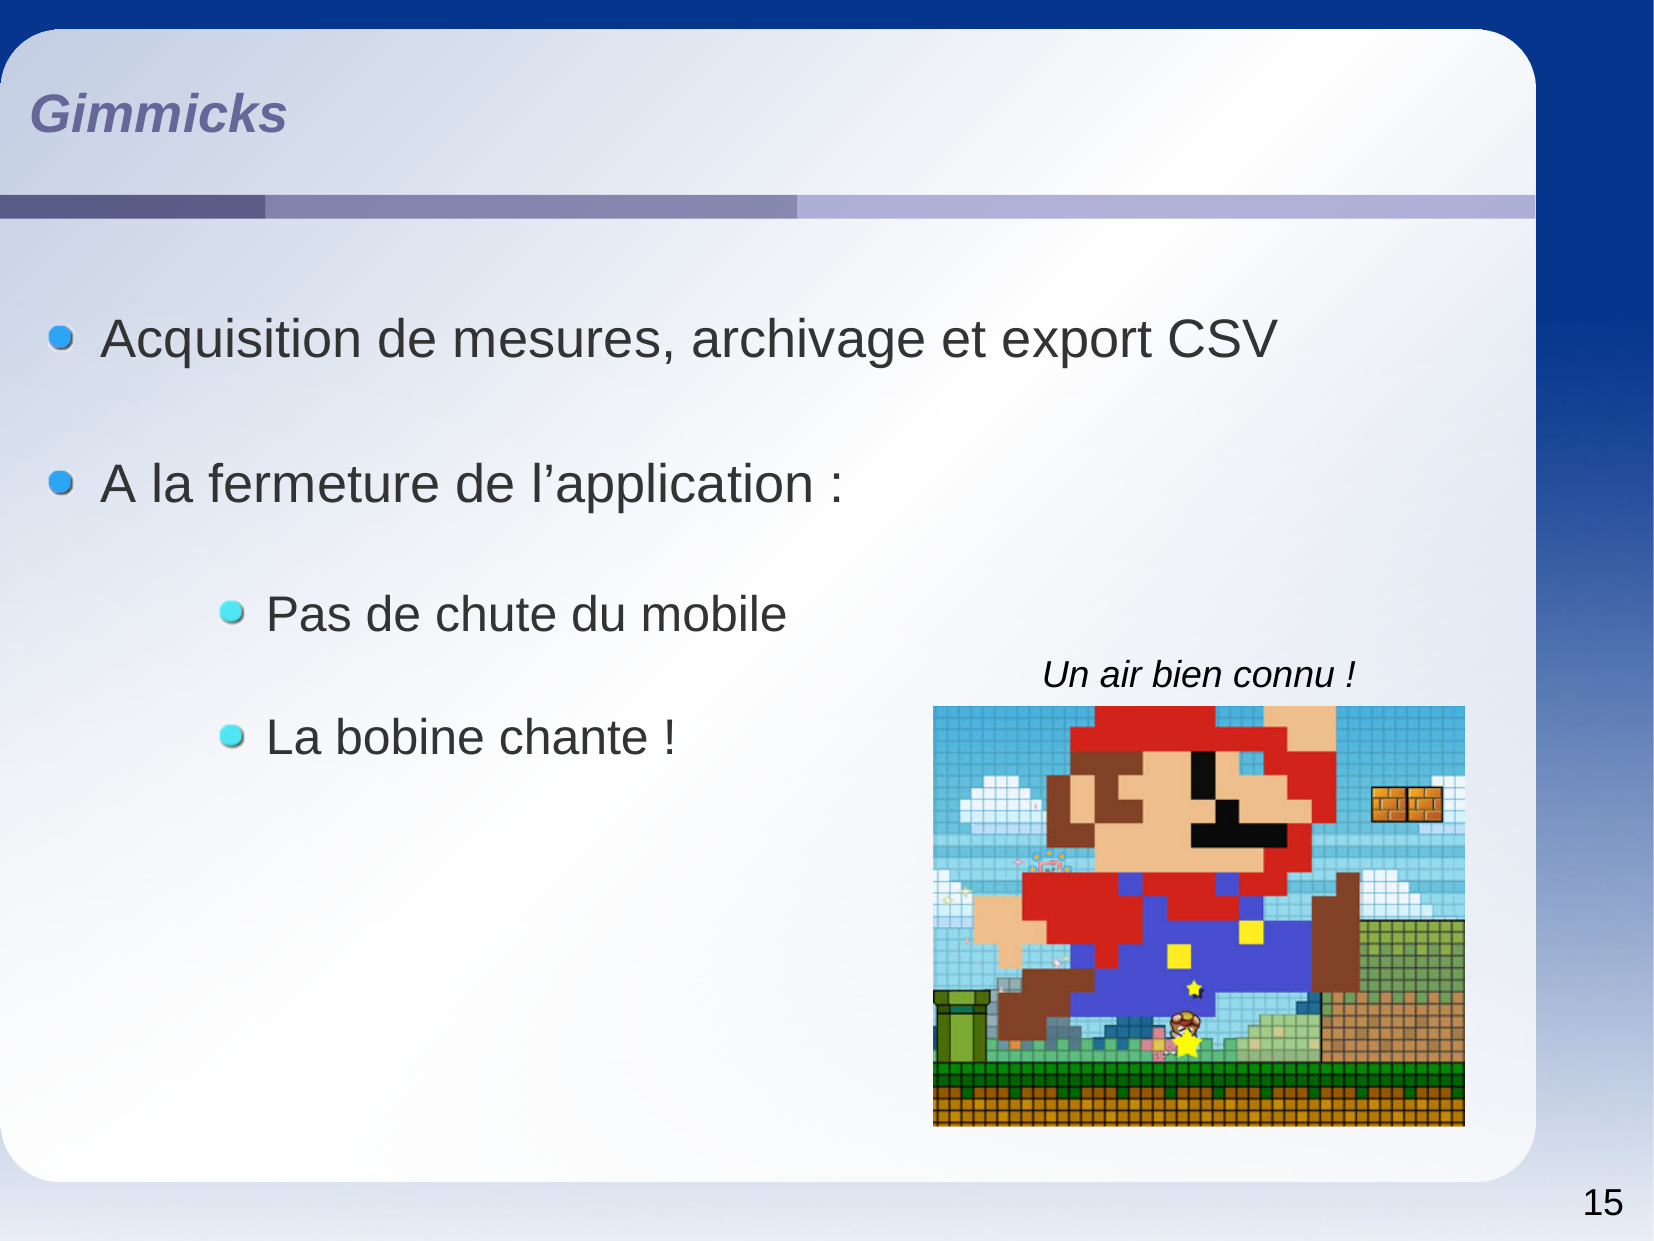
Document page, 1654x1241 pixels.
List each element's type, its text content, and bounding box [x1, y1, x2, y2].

text_box Un air bien connu ! [1027, 646, 1371, 703]
picture [933, 706, 1465, 1128]
title Gimmicks [29, 49, 1506, 178]
picture [0, 0, 1654, 1241]
list Acquisition de mesures, archivage et export CSV A la fermeture de l’application : Pas de chute du mobile La bobine chante ! [29, 236, 1506, 1152]
